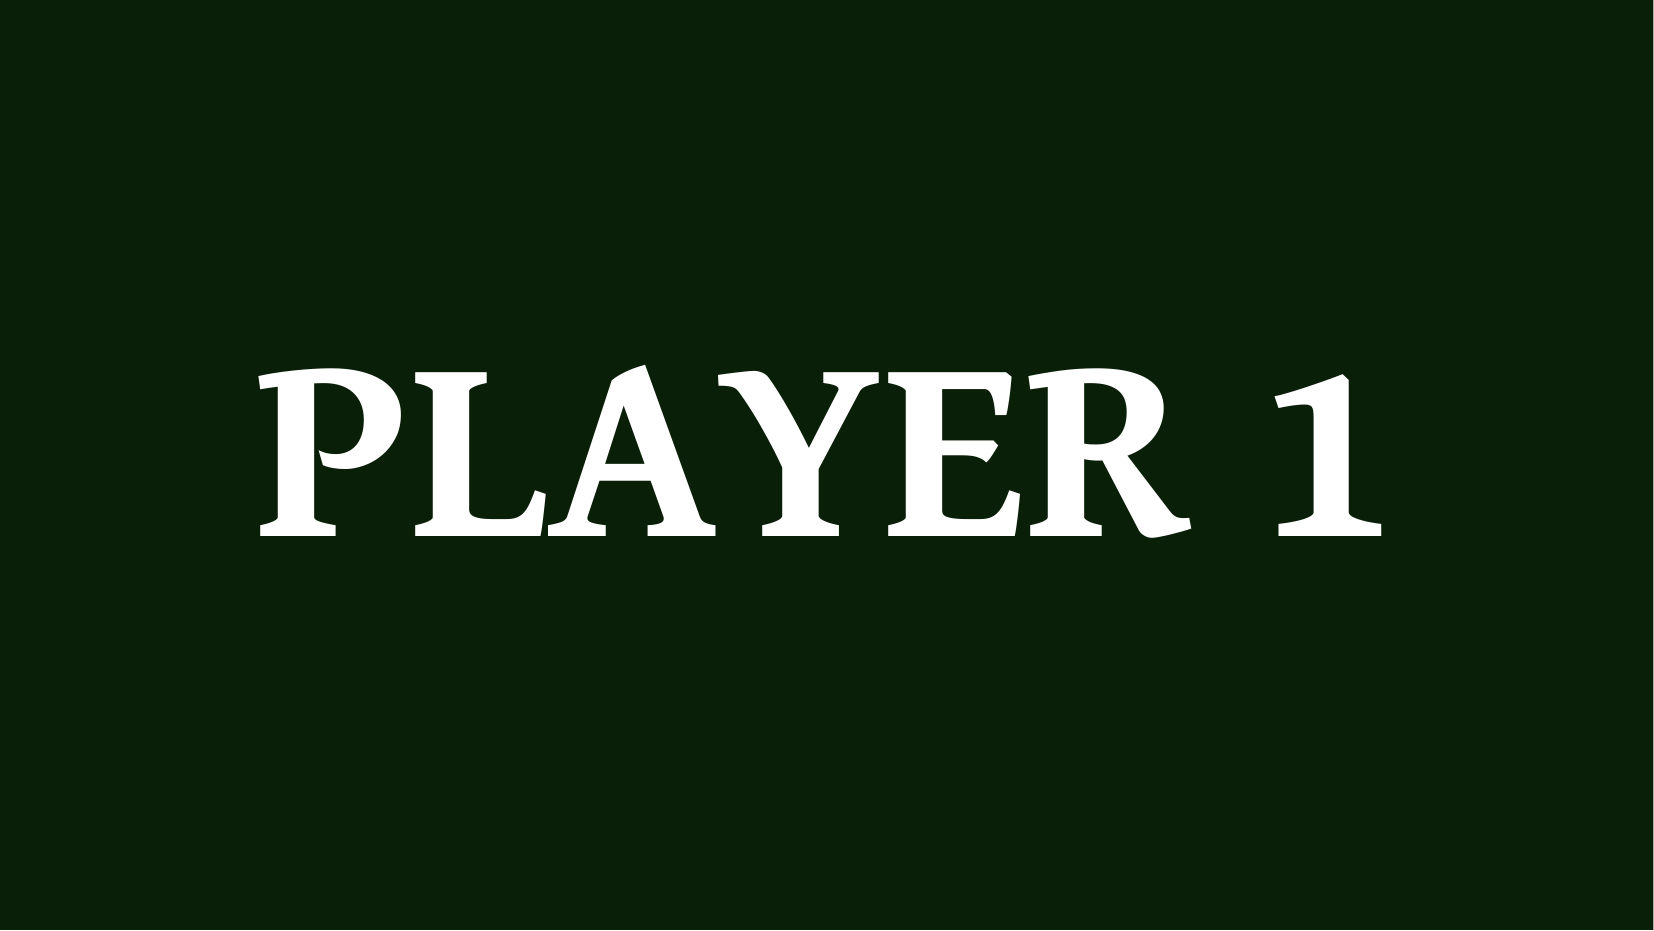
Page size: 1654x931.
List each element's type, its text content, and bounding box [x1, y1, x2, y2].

title PLAYER 1 [82, 59, 1571, 857]
